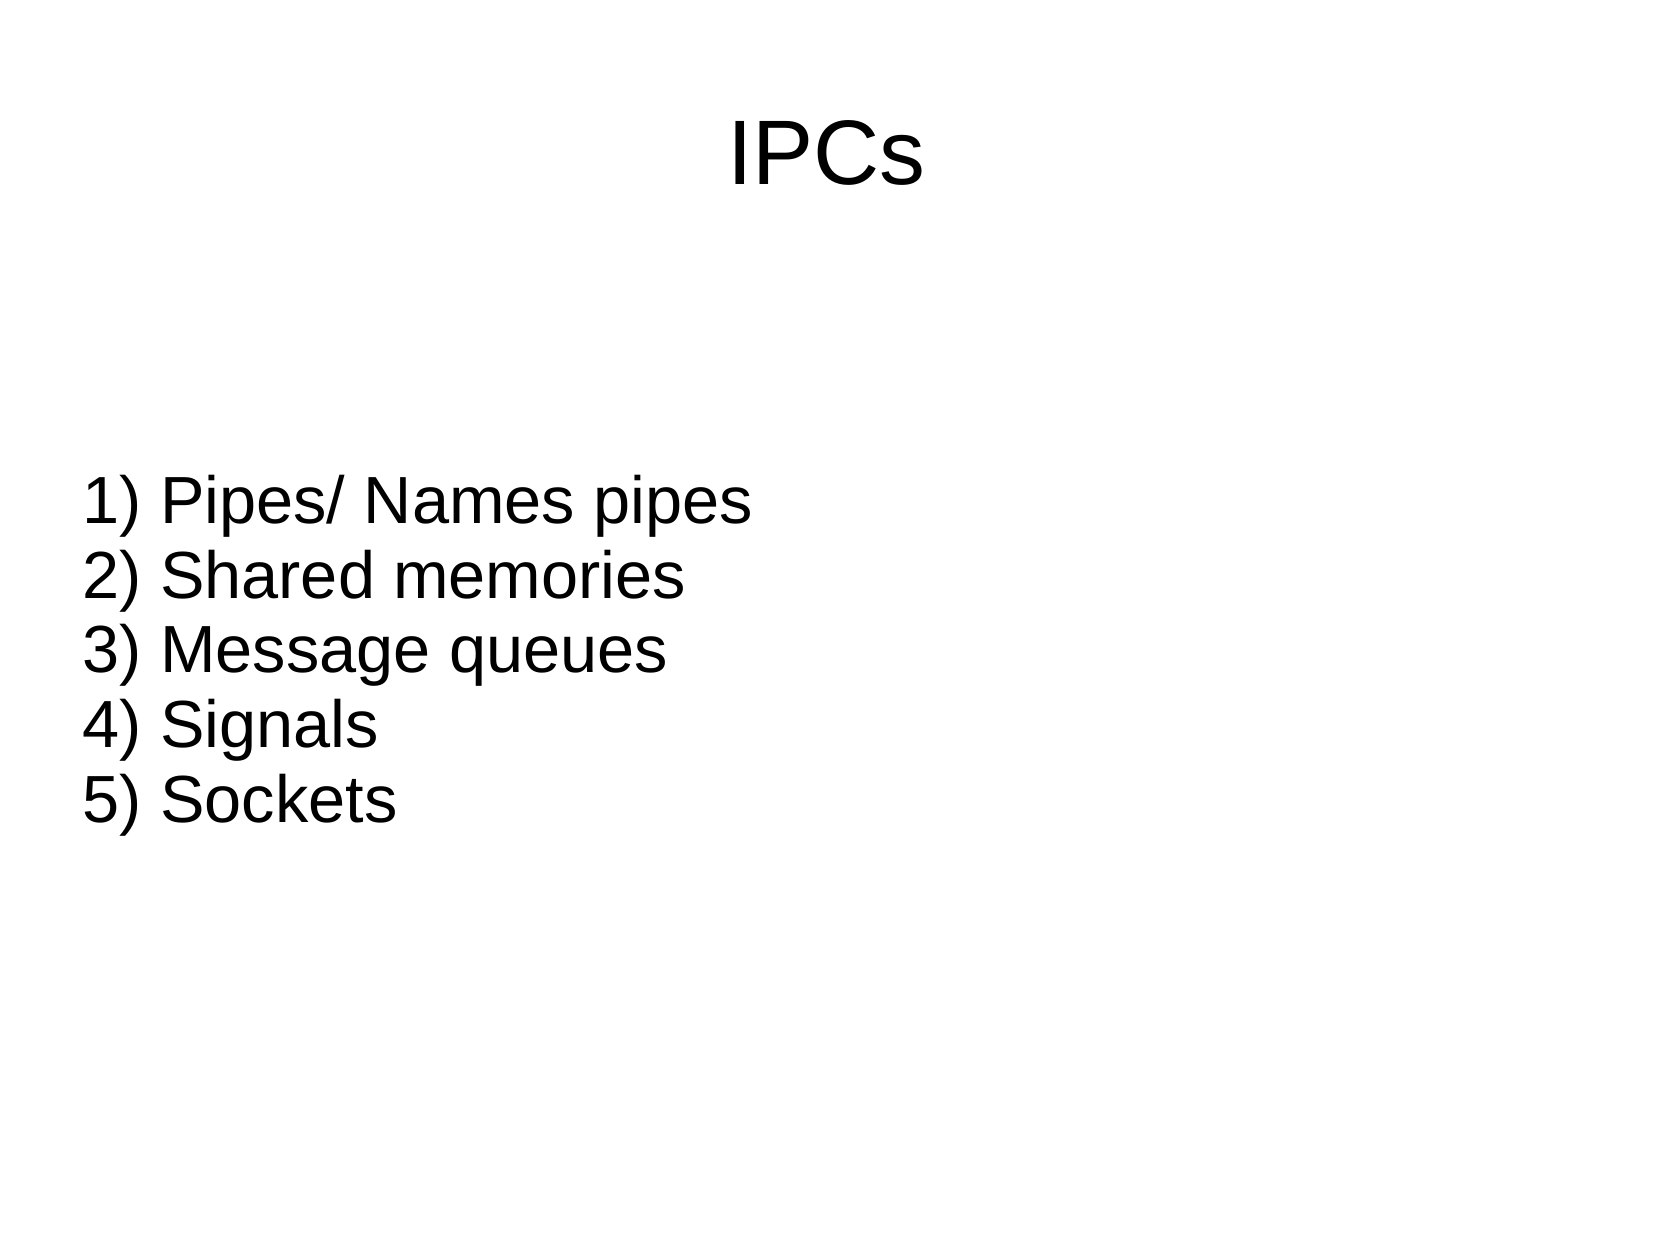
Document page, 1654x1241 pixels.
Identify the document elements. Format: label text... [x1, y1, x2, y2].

subtitle Pipes/ Names pipes Shared memories Message queues Signals Sockets [82, 290, 1571, 1010]
title IPCs [82, 49, 1571, 257]
